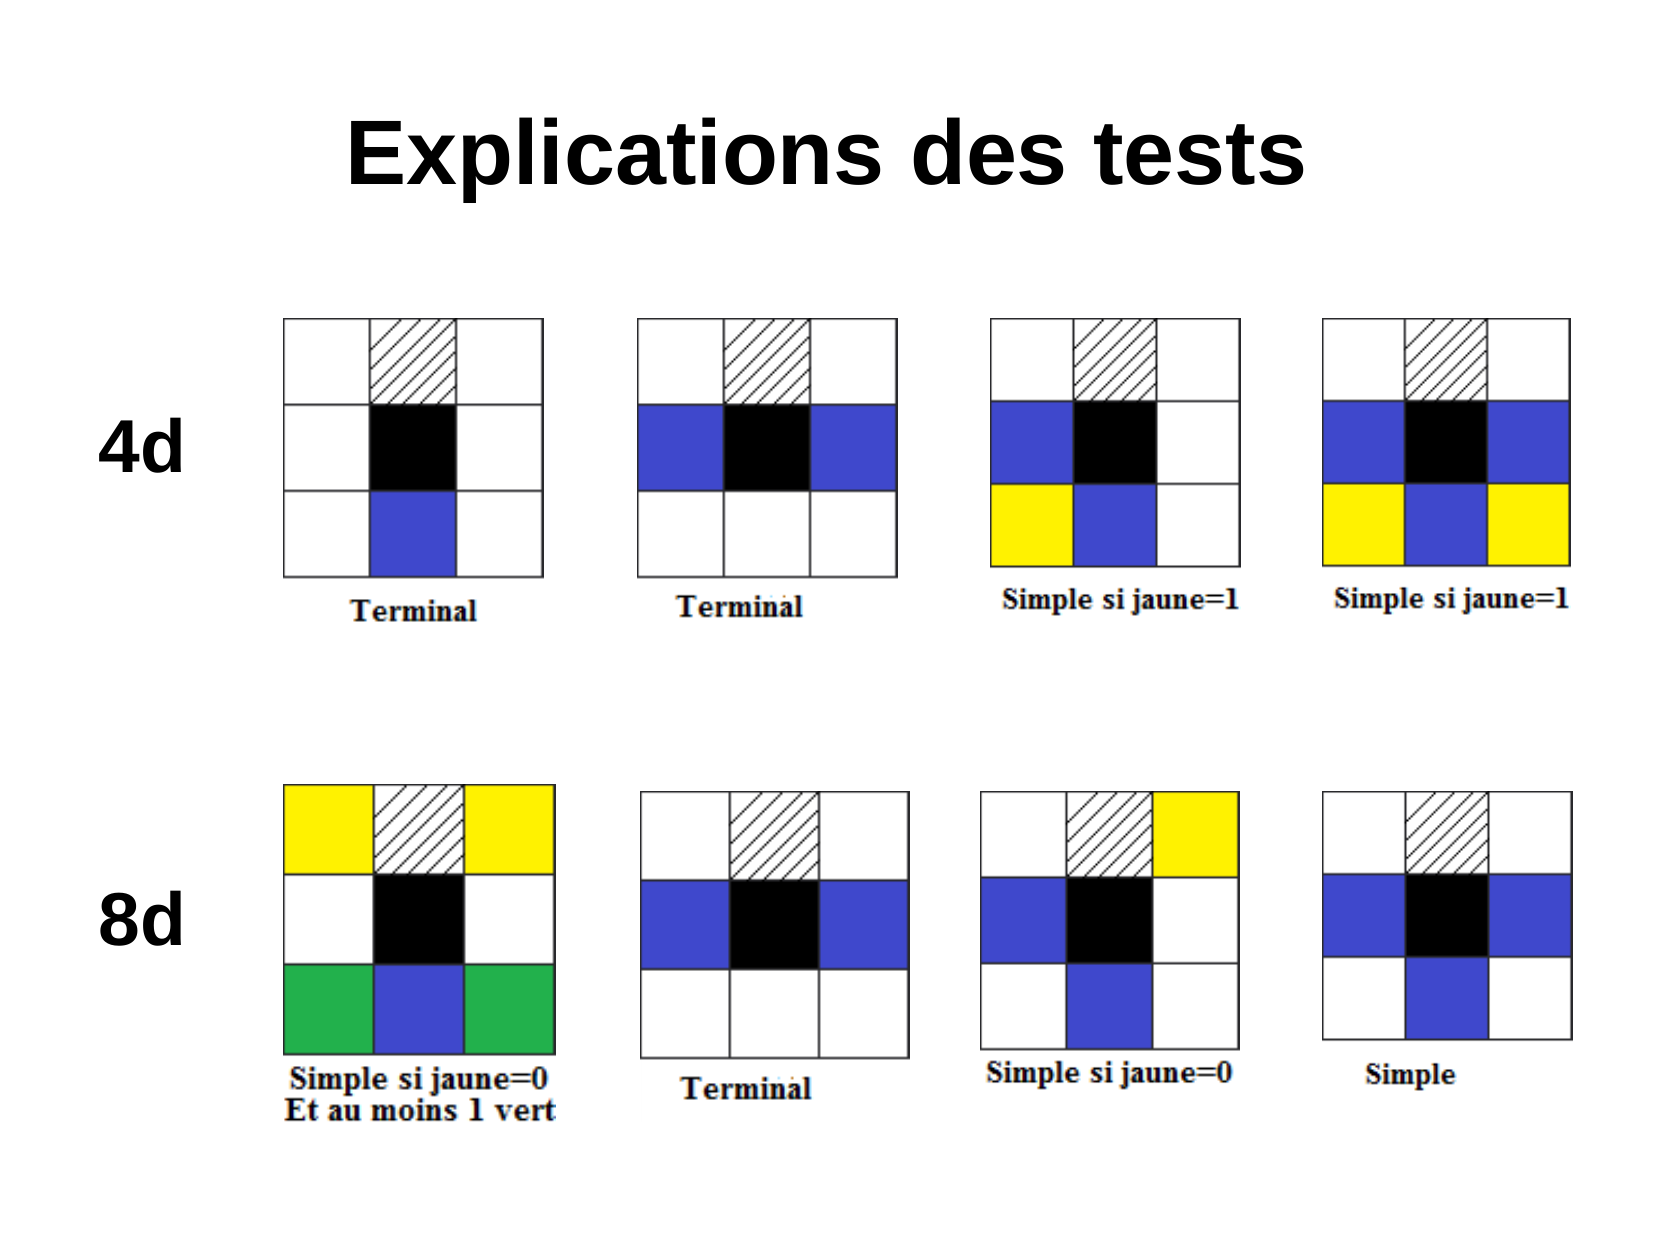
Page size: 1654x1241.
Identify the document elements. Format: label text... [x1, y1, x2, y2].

picture [283, 318, 544, 639]
picture [1322, 318, 1571, 625]
picture [1322, 791, 1573, 1099]
picture [990, 318, 1241, 626]
picture [640, 791, 910, 1123]
picture [283, 784, 556, 1146]
text_box 4d [83, 397, 201, 497]
text_box 8d [83, 869, 201, 969]
picture [980, 791, 1240, 1111]
picture [637, 318, 898, 639]
title Explications des tests [82, 49, 1571, 257]
